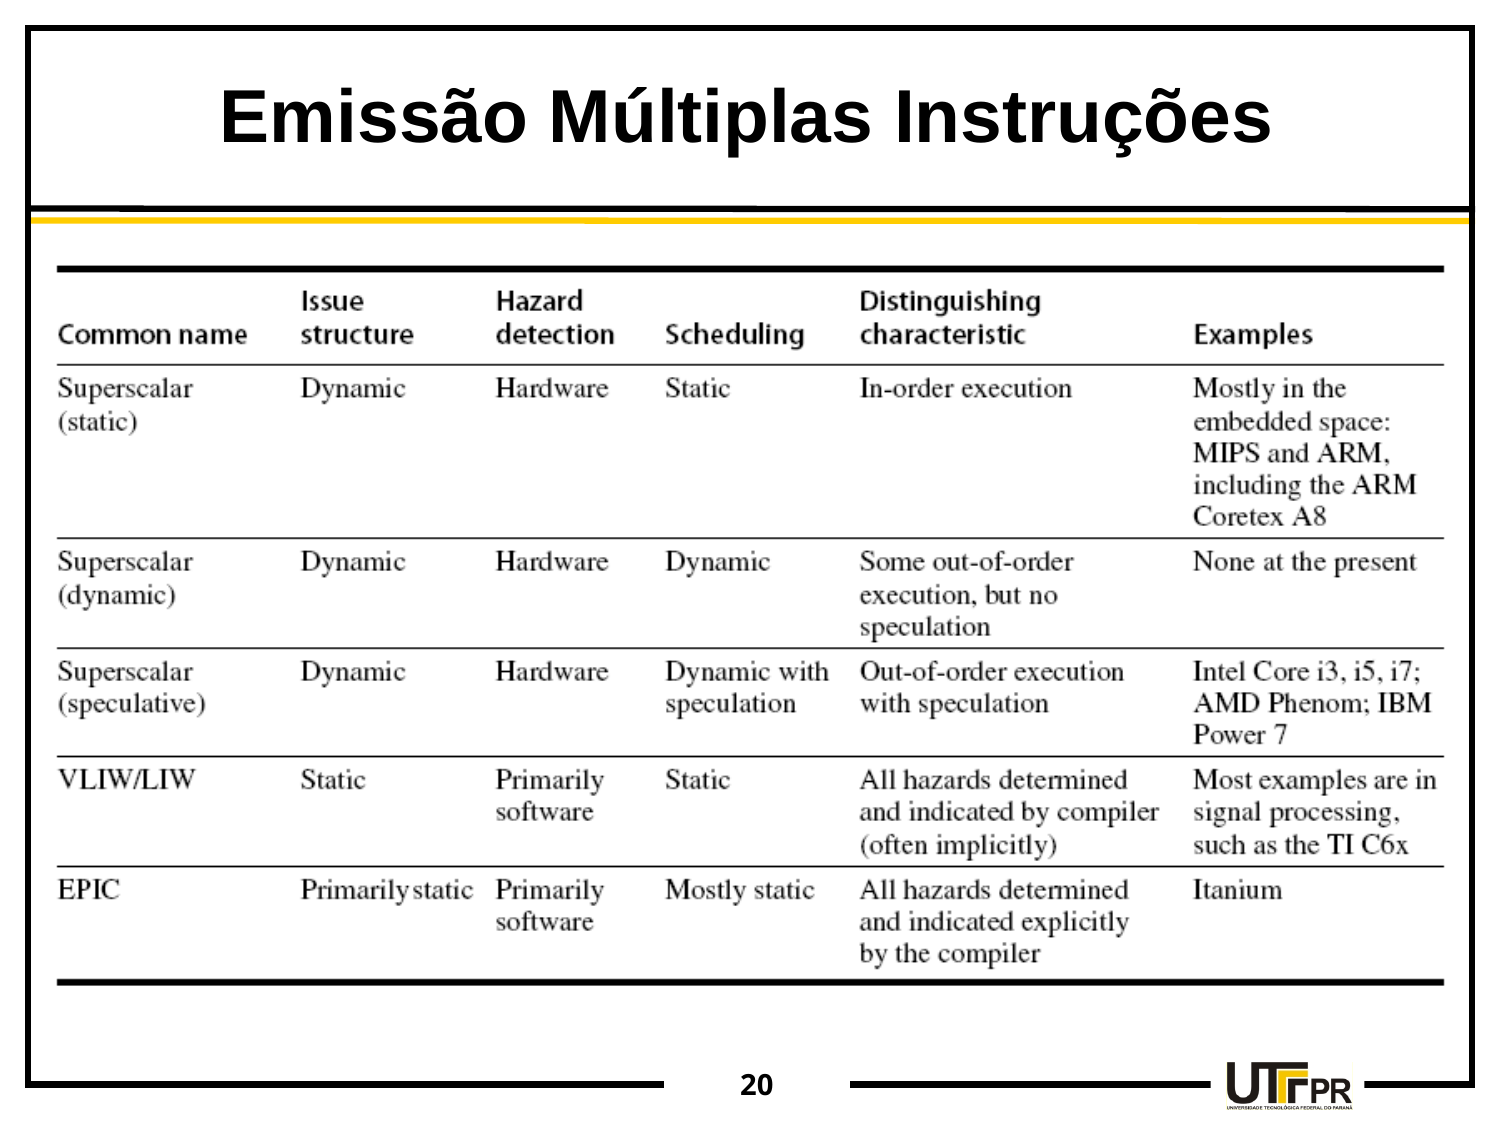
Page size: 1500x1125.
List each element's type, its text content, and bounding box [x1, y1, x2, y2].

title Emissão Múltiplas Instruções [23, 35, 1471, 201]
picture [1226, 1062, 1353, 1110]
picture [44, 256, 1456, 996]
